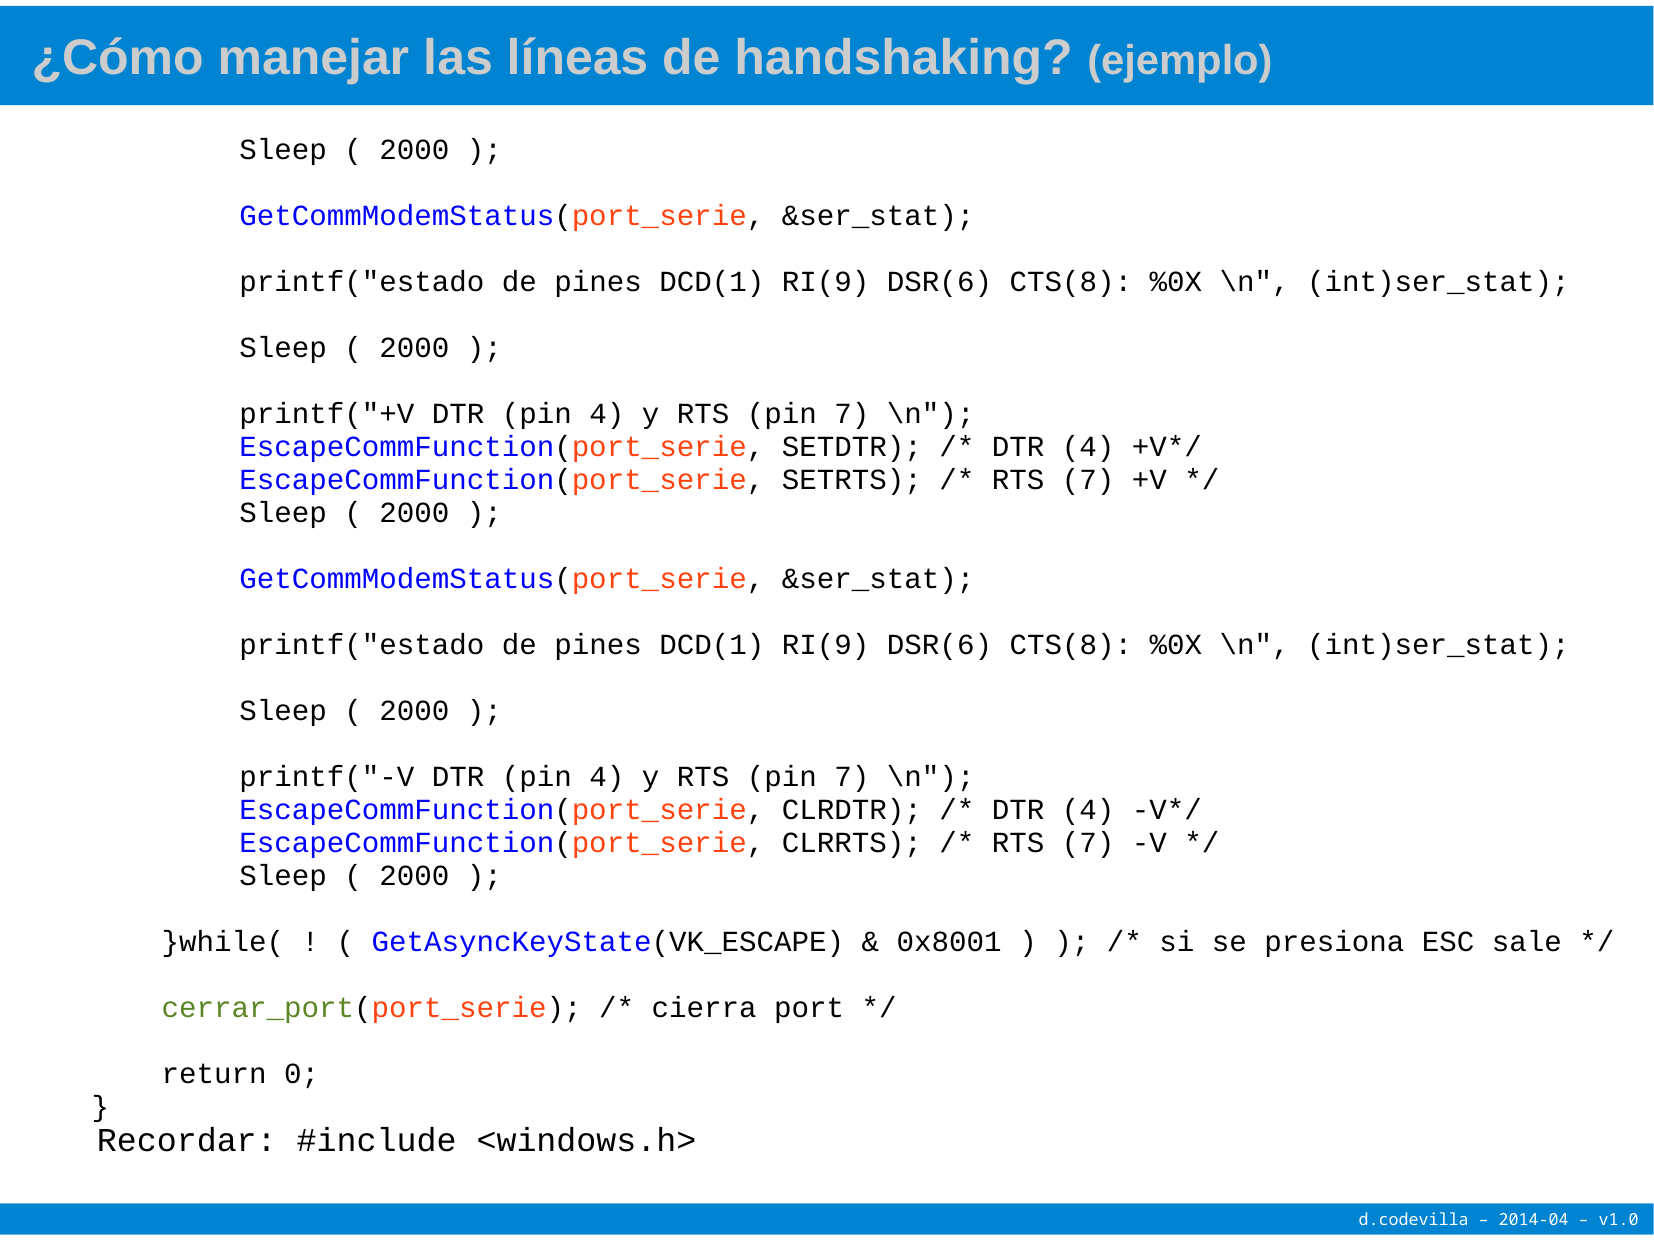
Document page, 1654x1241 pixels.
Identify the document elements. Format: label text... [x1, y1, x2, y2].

text_box Sleep ( 2000 ); GetCommModemStatus(port_serie, &ser_stat); printf("estado de pines DCD(1) RI(9) DSR(6) CTS(8): %0X \n", (int)ser_stat); Sleep ( 2000 ); printf("+V DTR (pin 4) y RTS (pin 7) \n"); EscapeCommFunction(port_serie, SETDTR); /* DTR (4) +V*/ EscapeCommFunction(port_serie, SETRTS); /* RTS (7) +V */ Sleep ( 2000 ); GetCommModemStatus(port_serie, &ser_stat); printf("estado de pines DCD(1) RI(9) DSR(6) CTS(8): %0X \n", (int)ser_stat); Sleep ( 2000 ); printf("-V DTR (pin 4) y RTS (pin 7) \n"); EscapeCommFunction(port_serie, CLRDTR); /* DTR (4) -V*/ EscapeCommFunction(port_serie, CLRRTS); /* RTS (7) -V */ Sleep ( 2000 ); }while( ! ( GetAsyncKeyState(VK_ESCAPE) & 0x8001 ) ); /* si se presiona ESC sale */ cerrar_port(port_serie); /* cierra port */ return 0; } [76, 28, 1654, 1149]
text_box Recordar: #include <windows.h> [82, 1115, 731, 1173]
text_box ¿Cómo manejar las líneas de handshaking? (ejemplo) [16, 21, 1464, 93]
